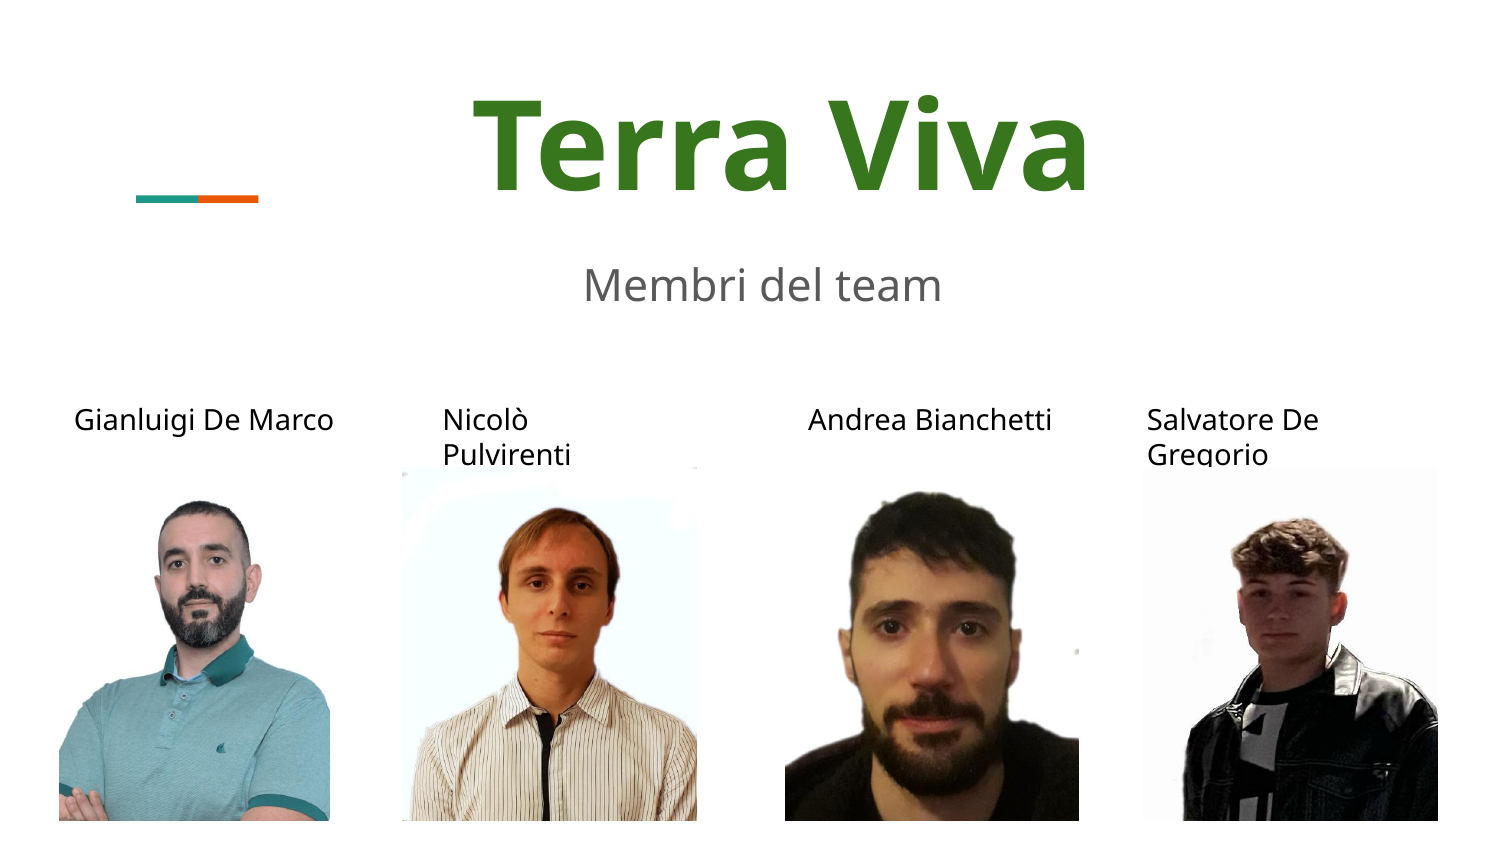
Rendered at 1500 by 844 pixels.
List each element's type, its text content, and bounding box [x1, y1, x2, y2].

subtitle Membri del team [567, 241, 984, 372]
picture [1143, 467, 1438, 821]
text_box Gianluigi De Marco [59, 386, 354, 452]
text_box Nicolò Pulvirenti [427, 386, 672, 487]
text_box Andrea Bianchetti [793, 386, 1079, 452]
text_box Salvatore De Gregorio [1131, 386, 1450, 487]
picture [784, 467, 1079, 821]
picture [402, 467, 697, 821]
picture [59, 496, 330, 821]
title Terra Viva [456, 50, 1156, 226]
